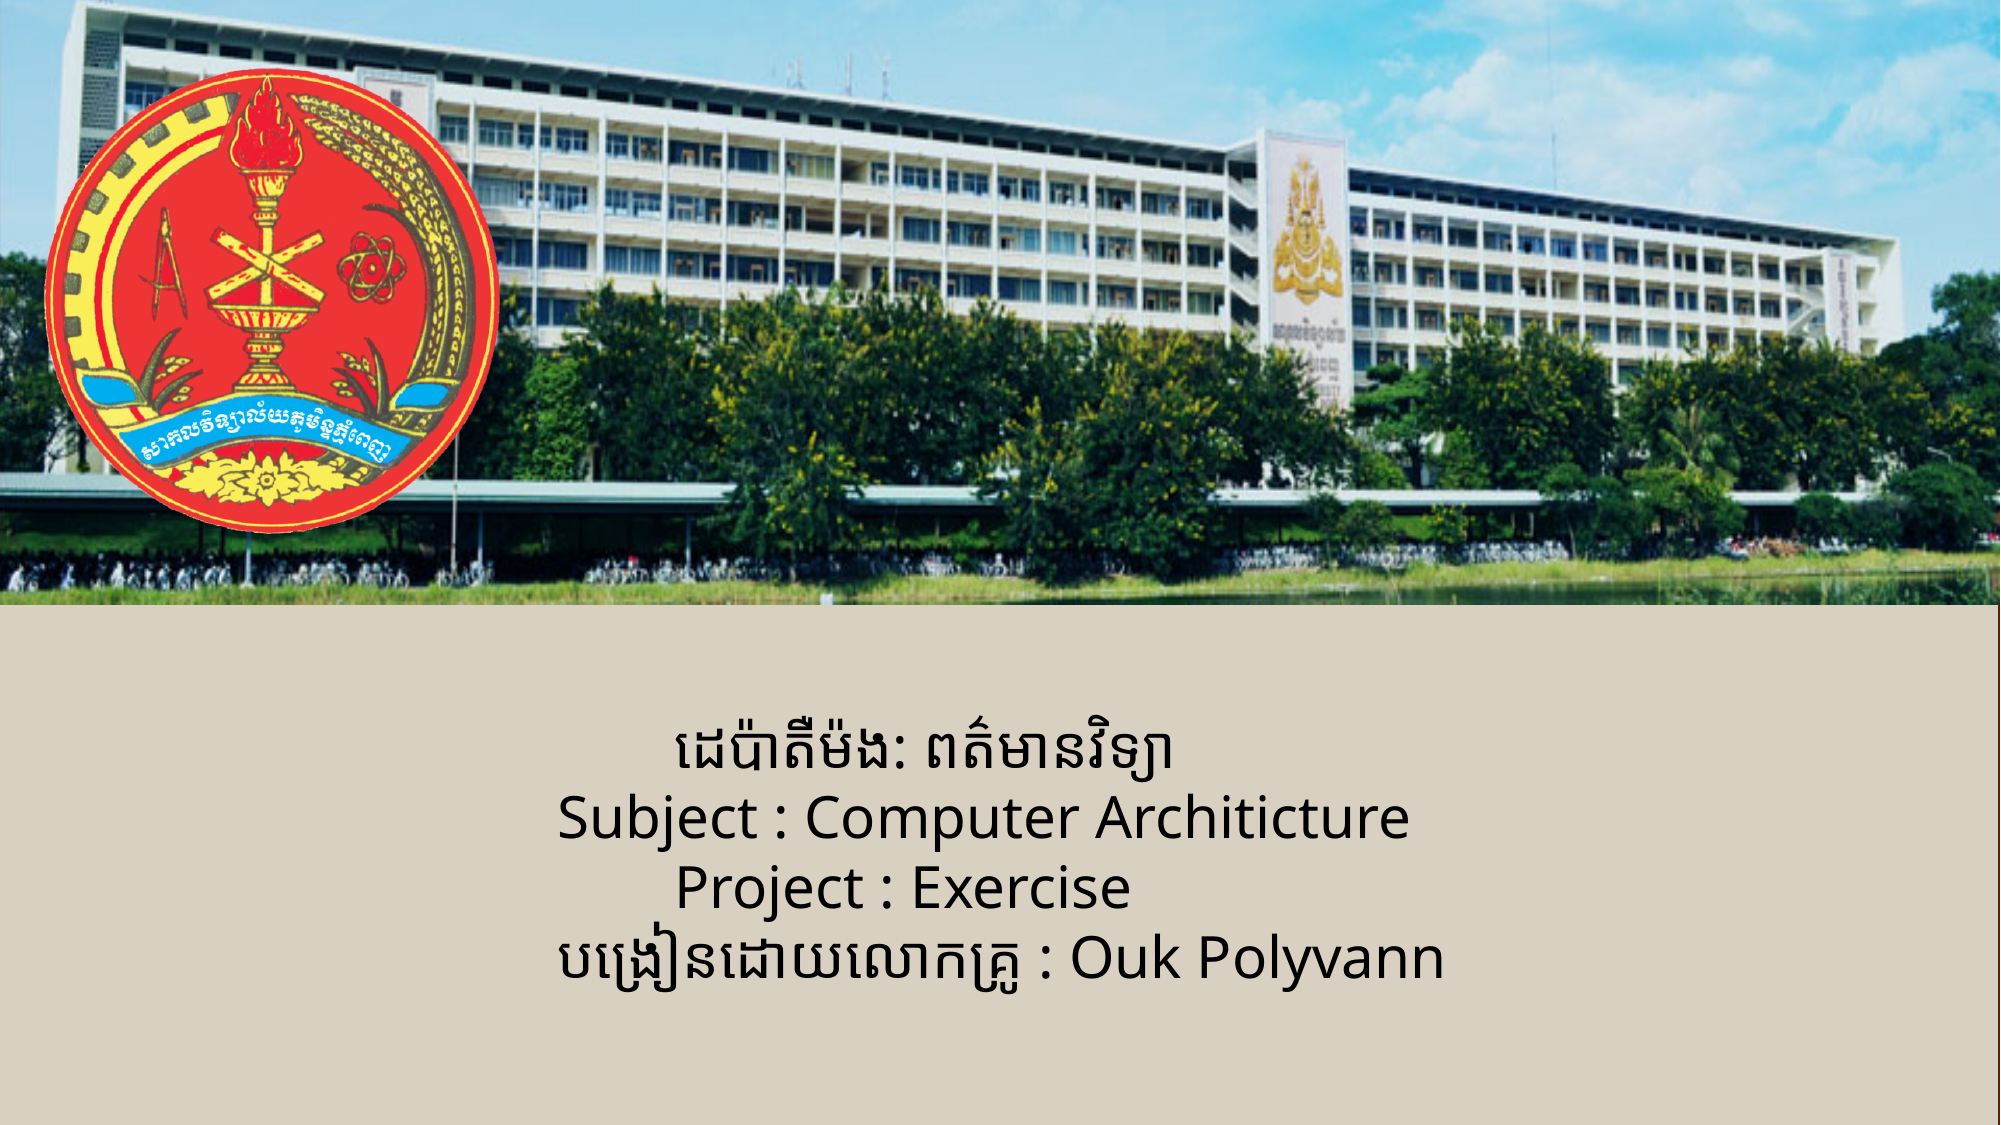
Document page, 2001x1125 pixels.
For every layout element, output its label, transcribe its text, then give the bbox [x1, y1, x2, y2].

text_box [0, 605, 2000, 1125]
picture [0, 0, 2000, 605]
text_box ដេប៉ាតឺម៉ង: ពត៌មានវិទ្យា Subject : Computer Architicture Project : Exercise បង្រៀនដោយលោកគ្រូ : Ouk Polyvann [484, 703, 1686, 999]
